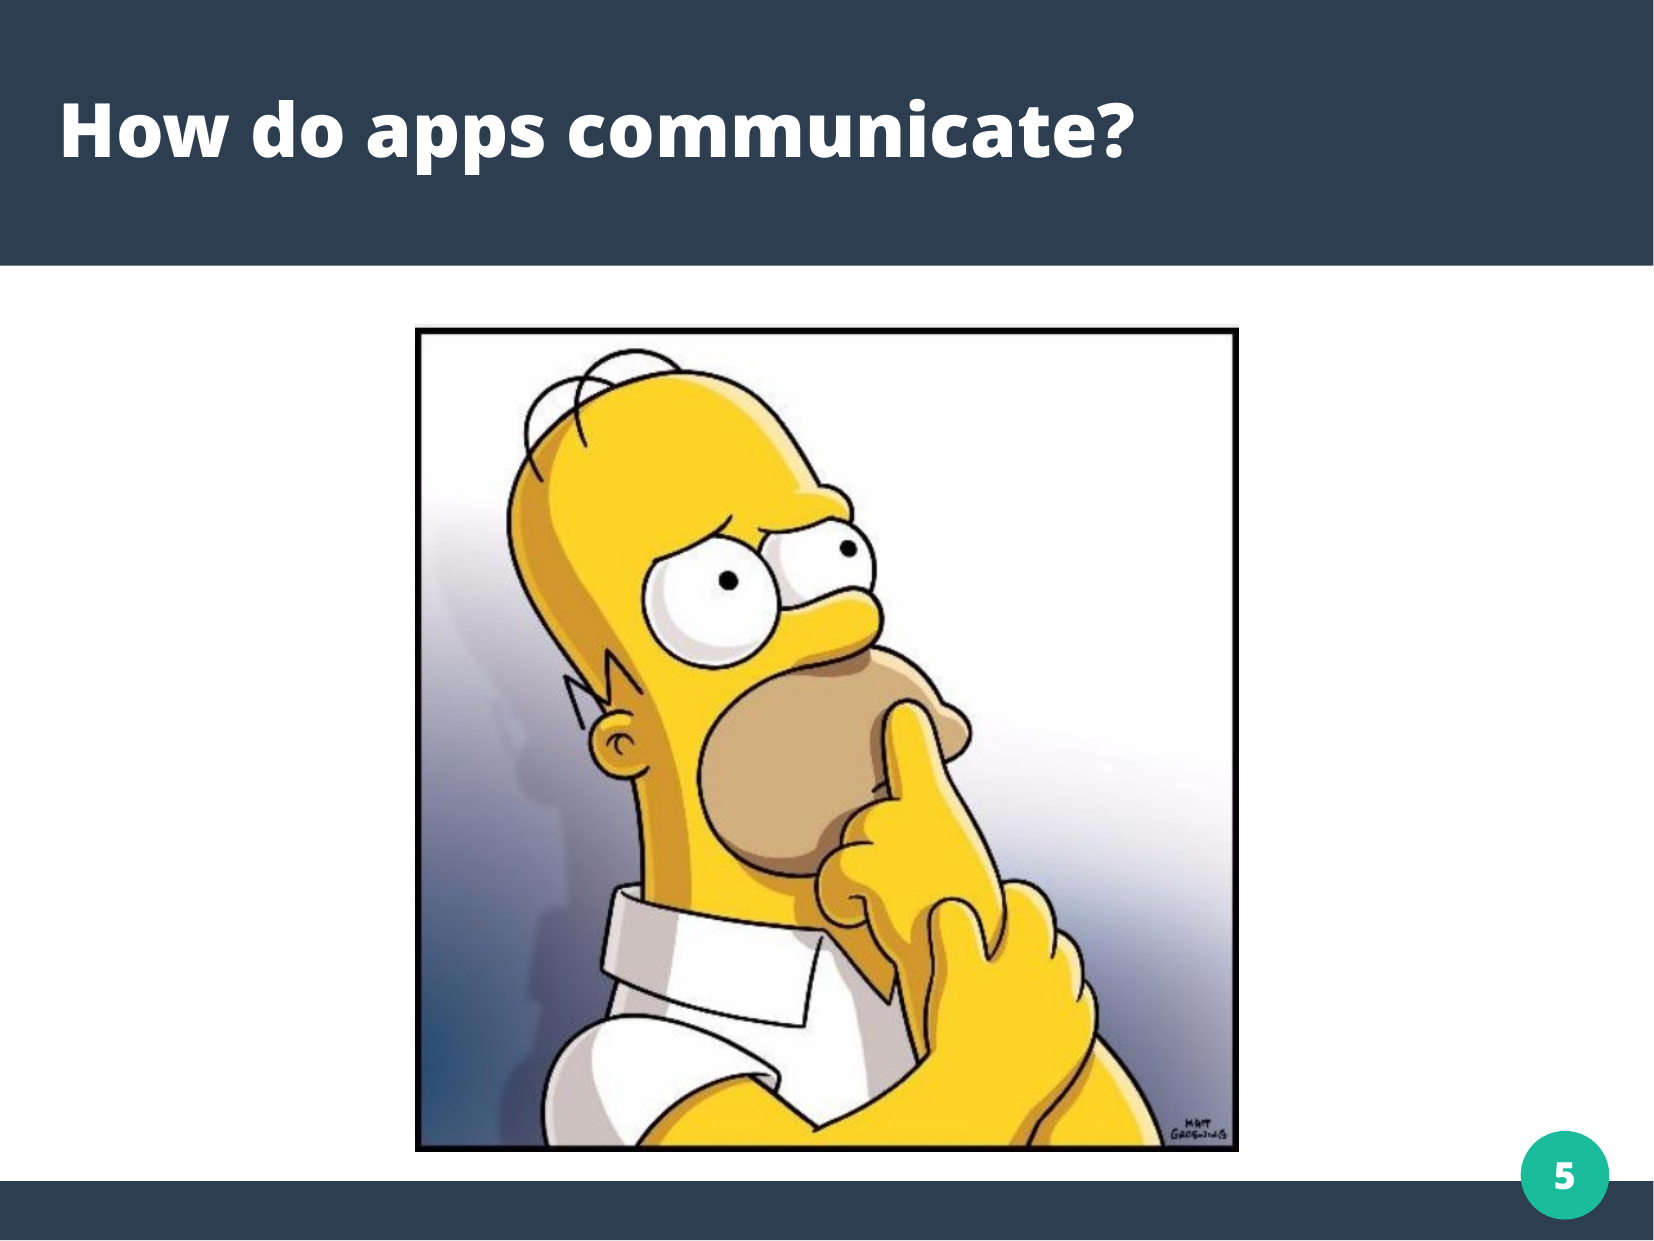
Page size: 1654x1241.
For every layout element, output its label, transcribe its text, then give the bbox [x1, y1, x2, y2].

title How do apps communicate? [59, 49, 1595, 207]
picture [415, 324, 1239, 1152]
